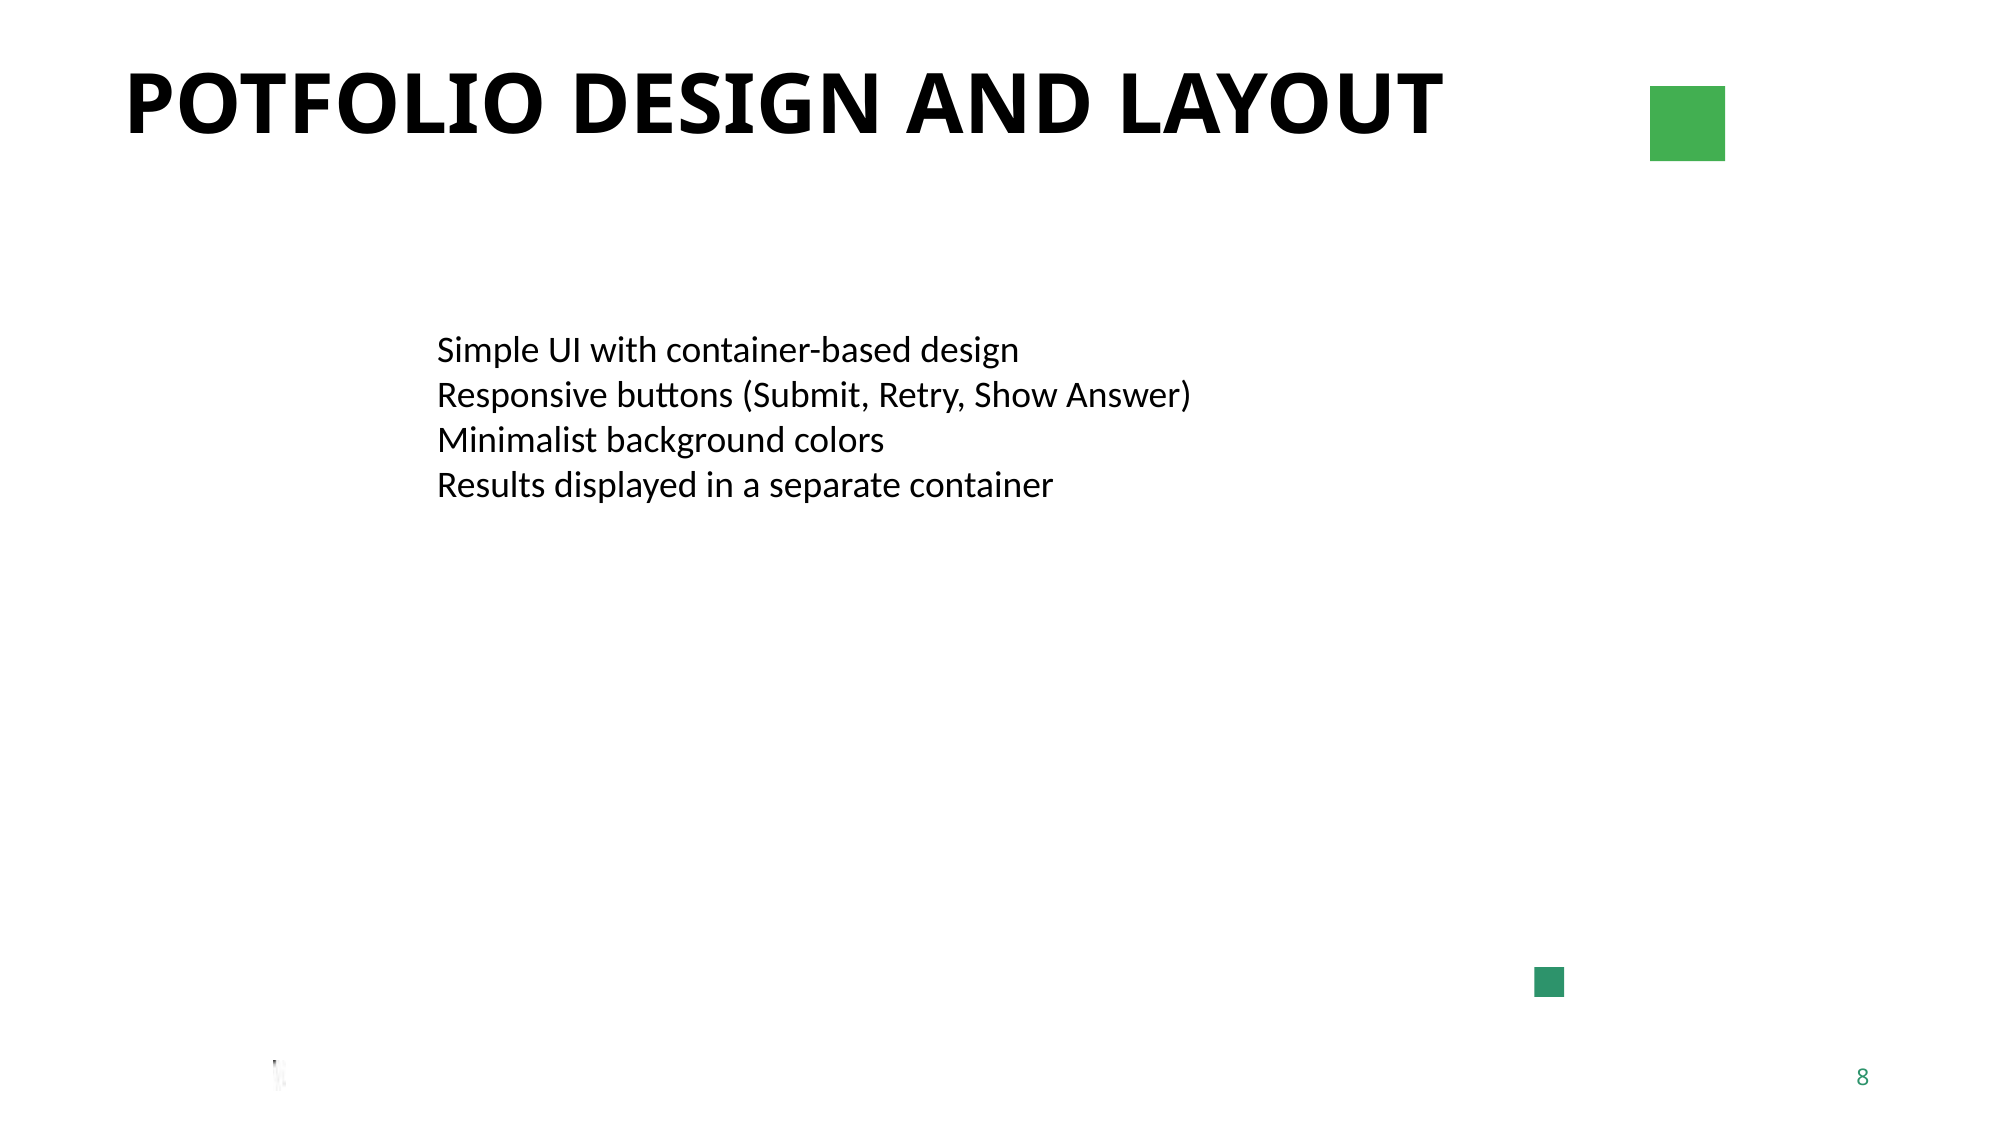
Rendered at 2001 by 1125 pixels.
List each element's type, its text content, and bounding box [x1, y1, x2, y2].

picture [273, 1060, 286, 1091]
text_box [1650, 86, 1726, 162]
text_box 8 [1849, 1061, 1888, 1094]
text_box POTFOLIO DESIGN AND LAYOUT [121, 47, 1565, 151]
text_box Simple UI with container-based design Responsive buttons (Submit, Retry, Show Answer) Minimalist background colors Results displayed in a separate container [422, 317, 1218, 561]
text_box [1534, 967, 1565, 997]
